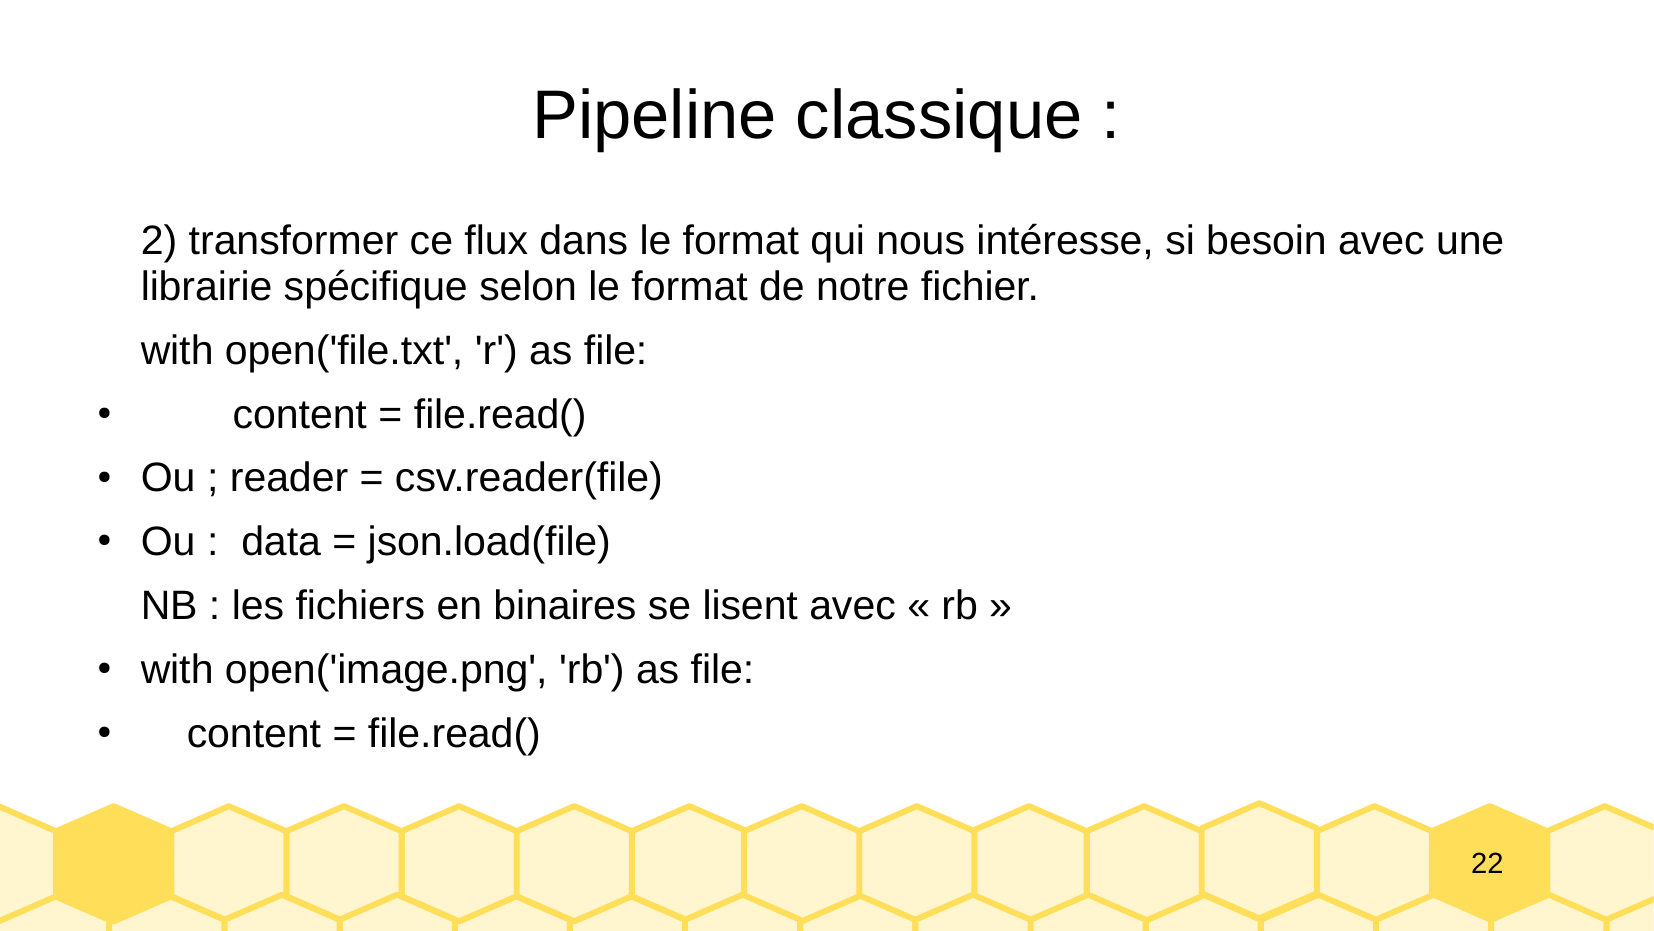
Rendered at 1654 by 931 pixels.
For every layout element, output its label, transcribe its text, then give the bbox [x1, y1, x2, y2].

list 2) transformer ce flux dans le format qui nous intéresse, si besoin avec une librairie spécifique selon le format de notre fichier. with open('file.txt', 'r') as file: content = file.read() Ou ; reader = csv.reader(file) Ou : data = json.load(file) NB : les fichiers en binaires se lisent avec « rb » with open('image.png', 'rb') as file: content = file.read() [82, 217, 1571, 758]
title Pipeline classique : [82, 37, 1571, 193]
